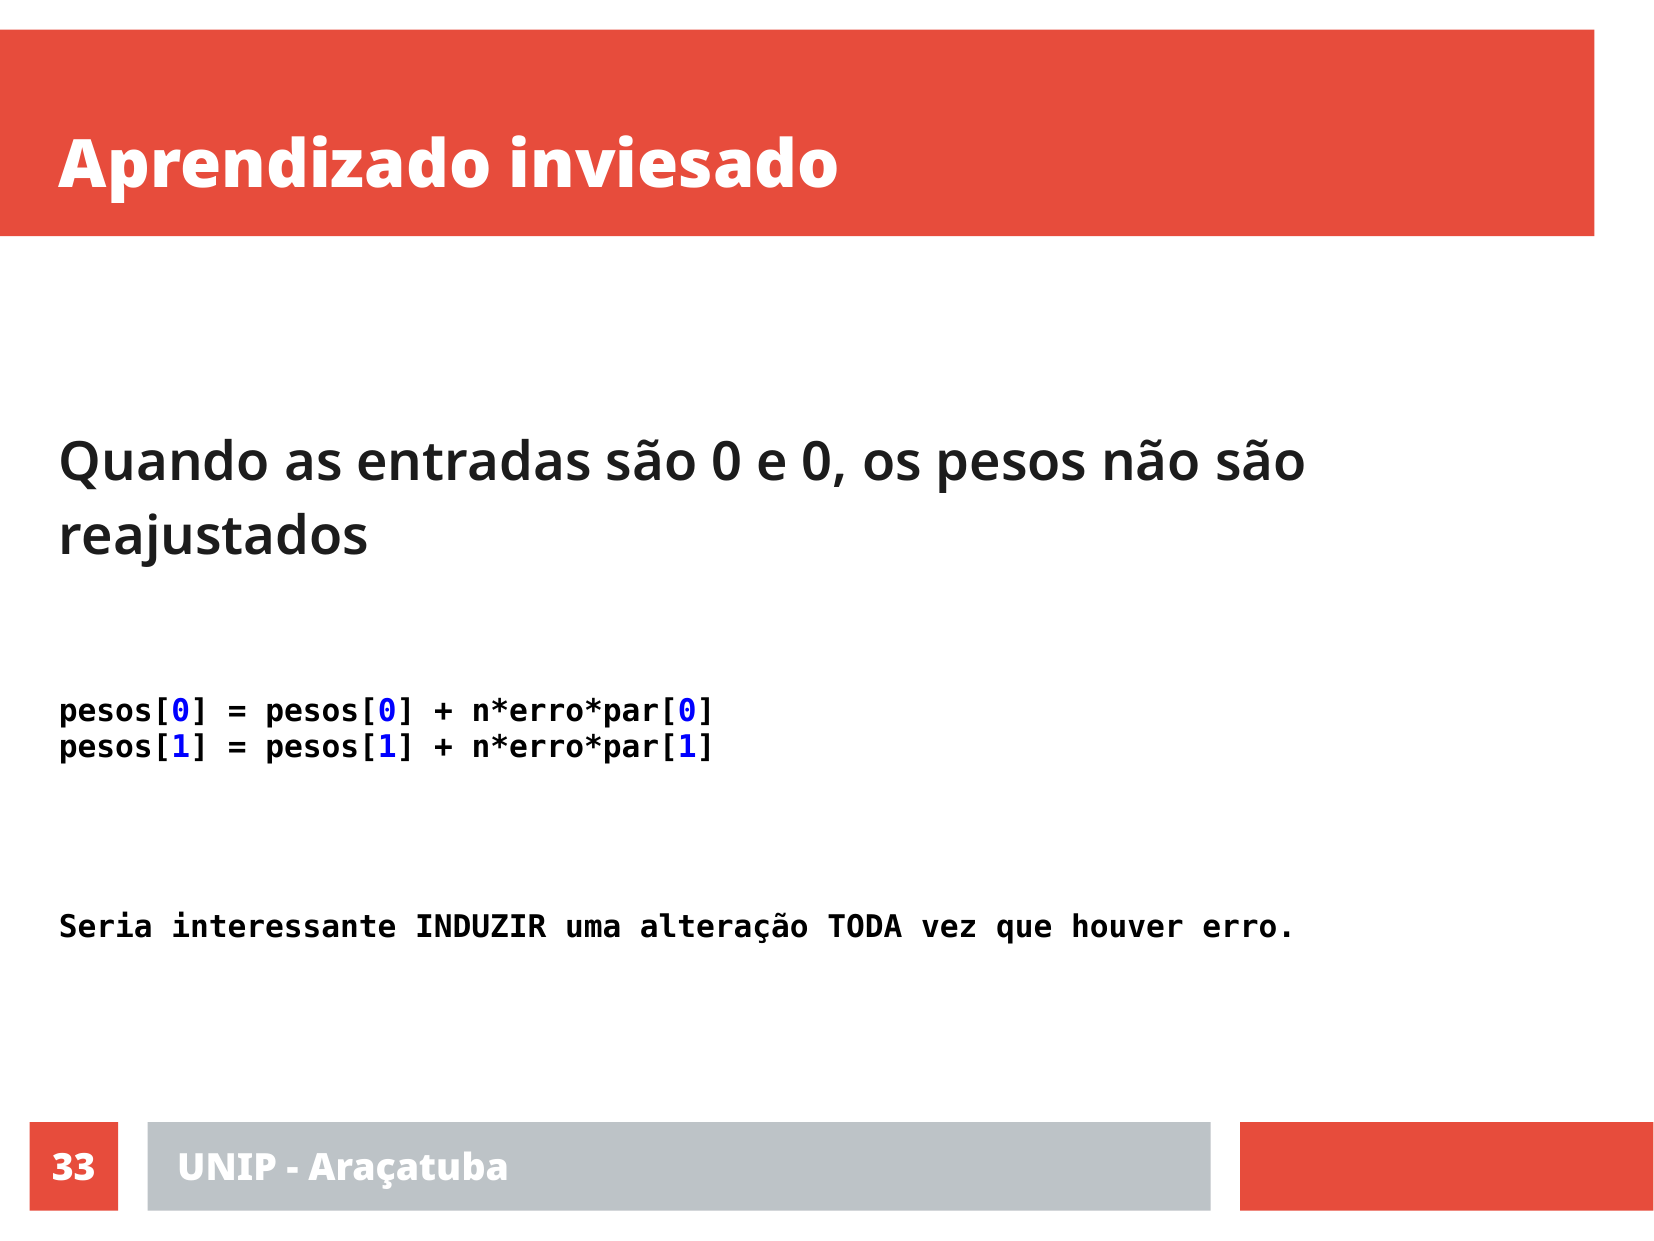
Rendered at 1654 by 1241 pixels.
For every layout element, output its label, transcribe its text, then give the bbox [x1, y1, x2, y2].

title Aprendizado inviesado [59, 59, 1595, 207]
list Quando as entradas são 0 e 0, os pesos não são reajustados pesos[0] = pesos[0] + n*erro*par[0] pesos[1] = pesos[1] + n*erro*par[1] Seria interessante INDUZIR uma alteração TODA vez que houver erro. [59, 324, 1565, 1093]
